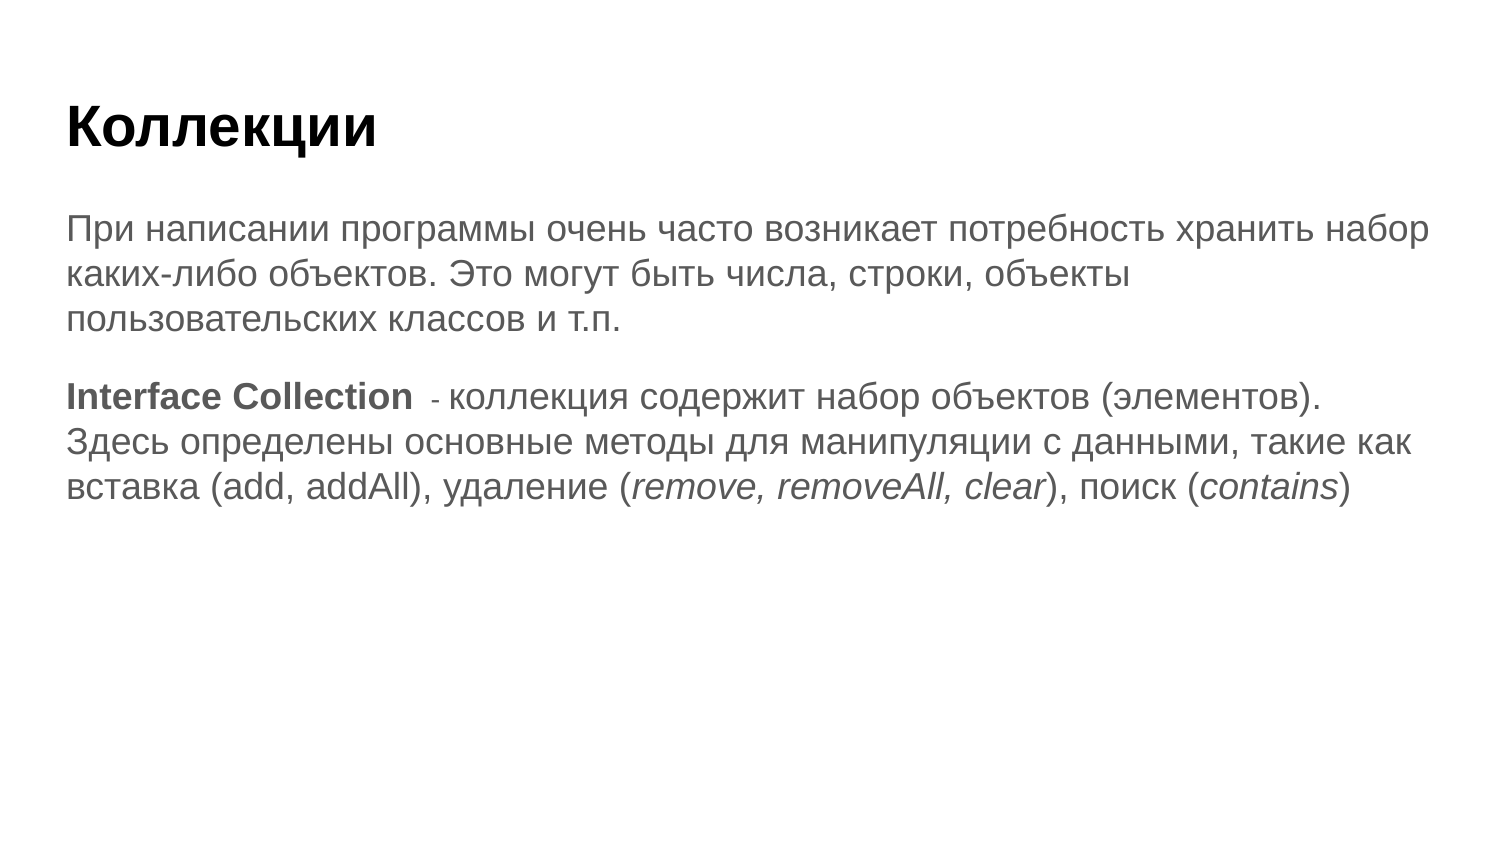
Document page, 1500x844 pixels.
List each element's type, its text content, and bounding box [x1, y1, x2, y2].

list При написании программы очень часто возникает потребность хранить набор каких-либо объектов. Это могут быть числа, строки, объекты пользовательских классов и т.п. Interface Collection - коллекция содержит набор объектов (элементов). Здесь определены основные методы для манипуляции с данными, такие как вставка (add, addAll), удаление (remove, removeAll, clear), поиск (contains) [51, 189, 1449, 750]
title Коллекции [51, 72, 1449, 167]
